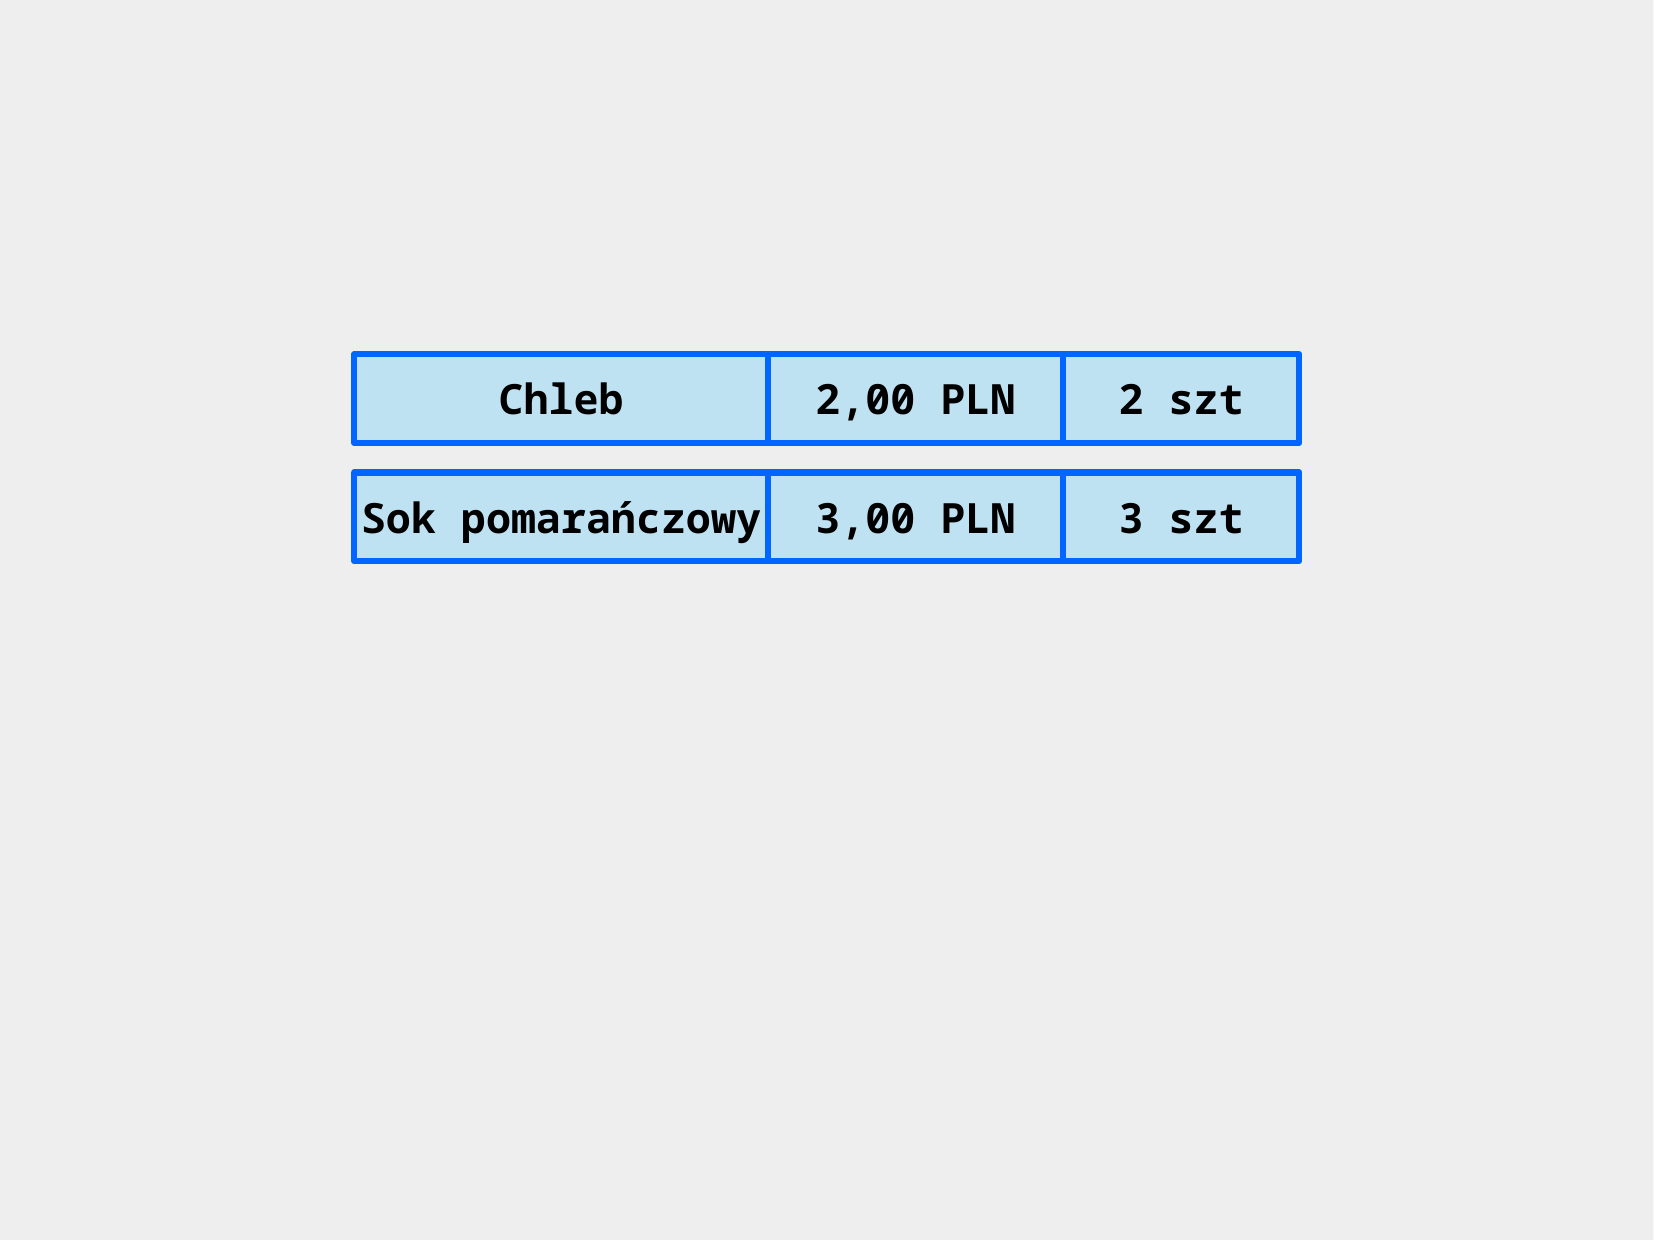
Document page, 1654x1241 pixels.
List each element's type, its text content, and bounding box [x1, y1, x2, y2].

text_box 3 szt [1062, 472, 1300, 562]
text_box 3,00 PLN [767, 472, 1062, 562]
text_box Chleb [354, 354, 767, 443]
text_box Sok pomarańczowy [354, 472, 767, 562]
text_box 2 szt [1062, 354, 1300, 443]
text_box 2,00 PLN [767, 354, 1062, 443]
